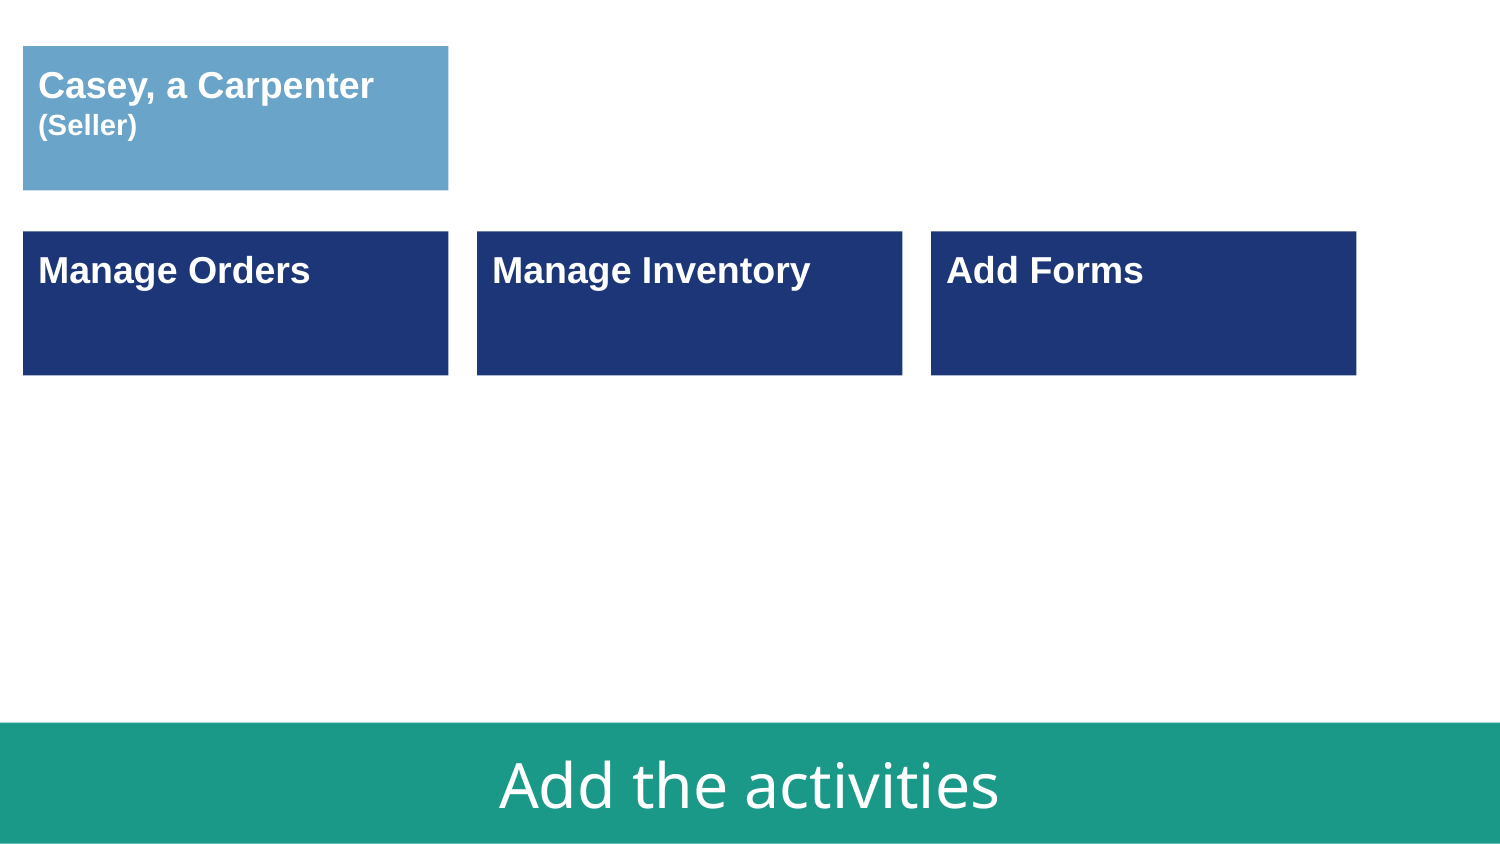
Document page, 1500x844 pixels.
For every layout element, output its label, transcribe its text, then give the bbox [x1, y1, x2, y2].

text_box Add Forms [931, 231, 1357, 376]
text_box [0, 722, 1500, 844]
text_box Casey, a Carpenter (Seller) [23, 46, 449, 191]
text_box Manage Orders [23, 231, 449, 376]
text_box Manage Inventory [477, 231, 903, 376]
list Add the activities [118, 745, 1382, 821]
